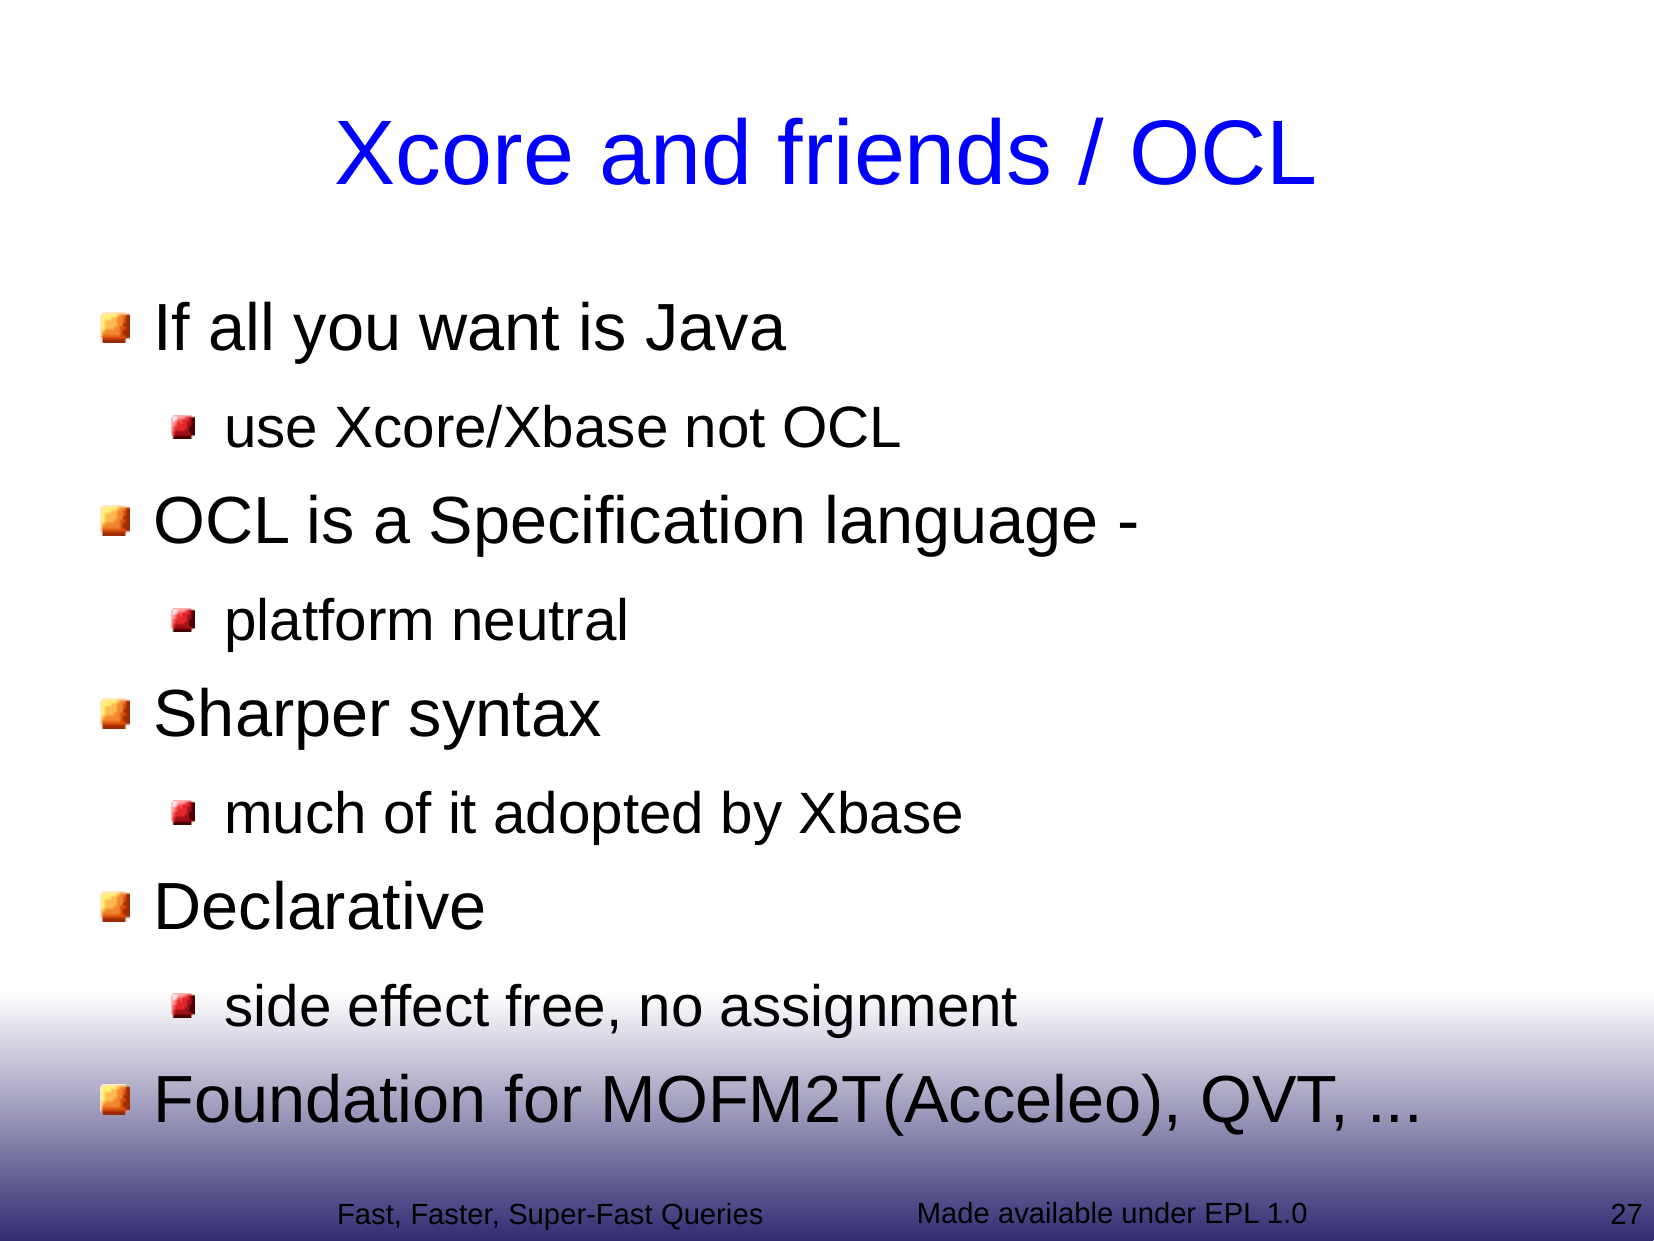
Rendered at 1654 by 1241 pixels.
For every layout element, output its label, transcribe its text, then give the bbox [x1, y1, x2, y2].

title Xcore and friends / OCL [82, 49, 1571, 257]
list If all you want is Java use Xcore/Xbase not OCL OCL is a Specification language - platform neutral Sharper syntax much of it adopted by Xbase Declarative side effect free, no assignment Foundation for MOFM2T(Acceleo), QVT, ... [82, 290, 1571, 1136]
